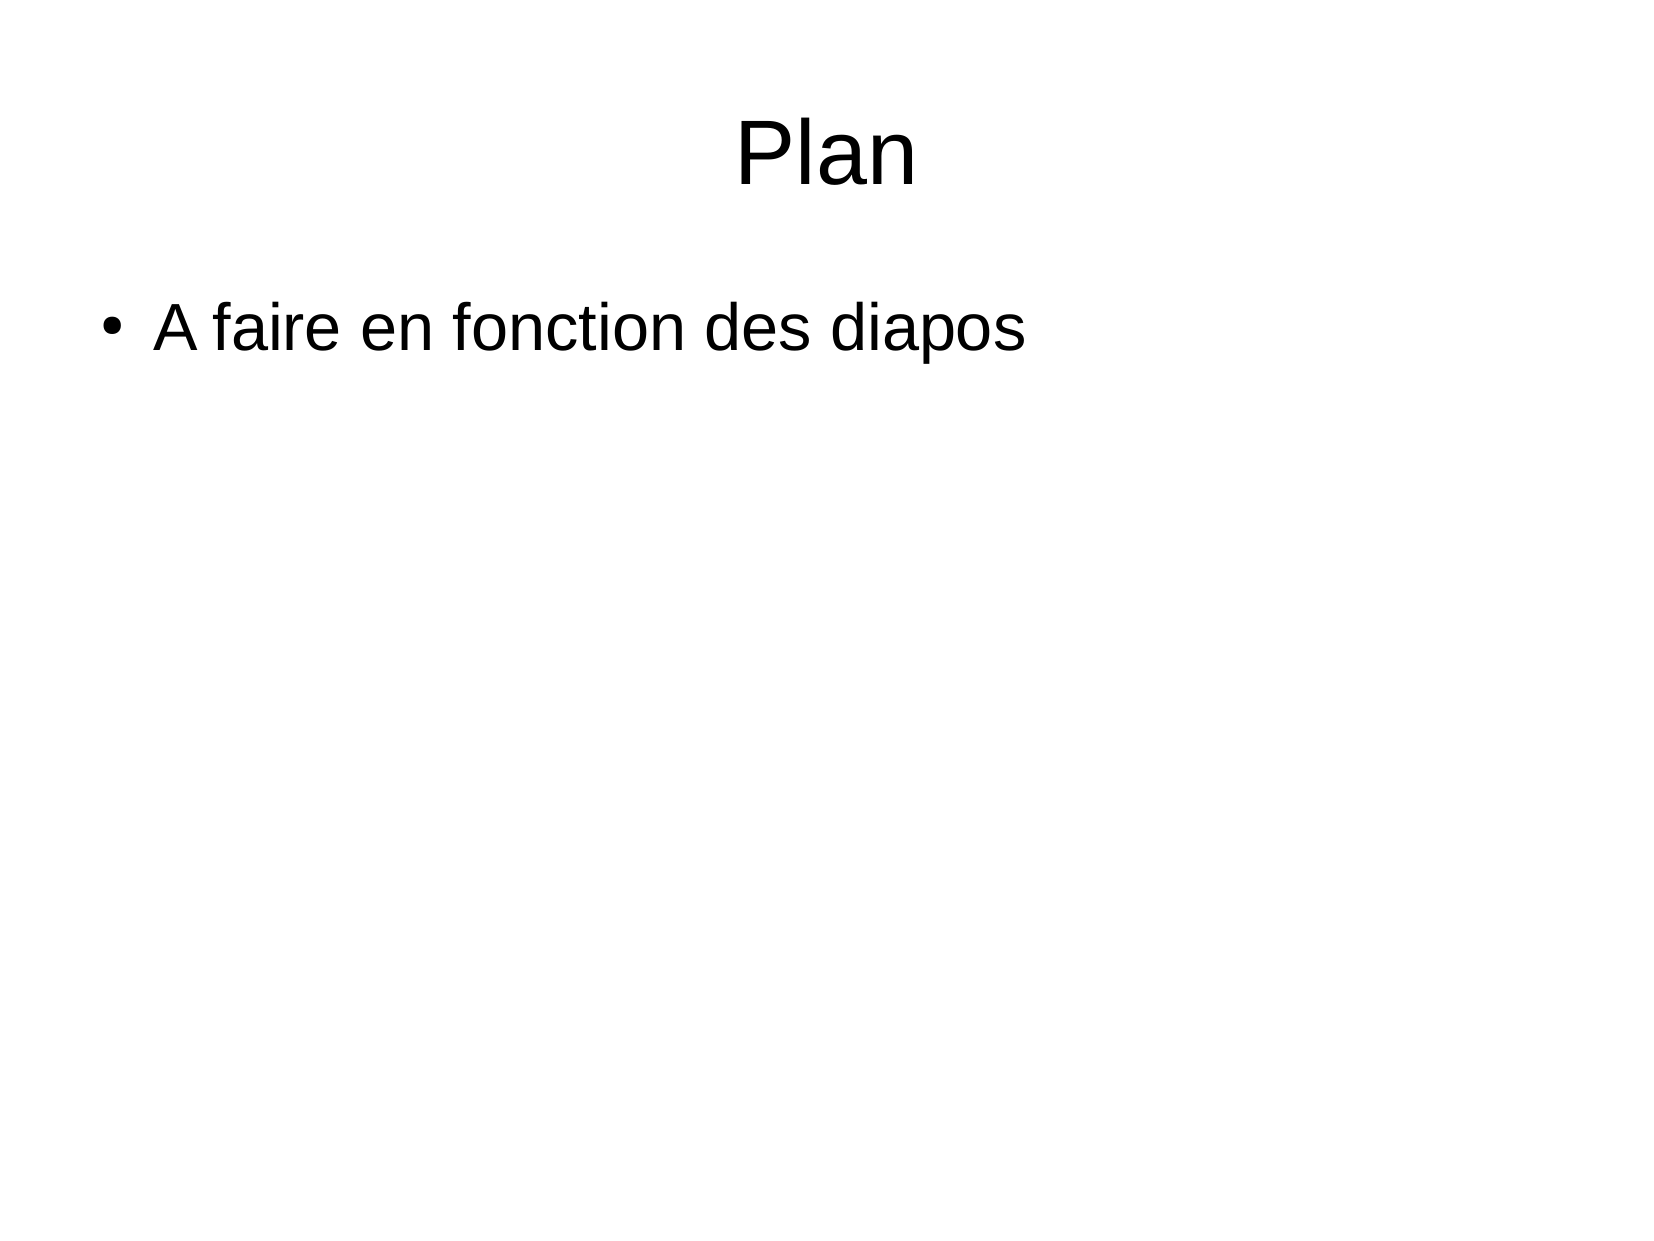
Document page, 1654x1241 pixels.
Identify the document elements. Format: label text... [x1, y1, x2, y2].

title Plan [82, 49, 1571, 257]
list A faire en fonction des diapos [82, 290, 1571, 1010]
